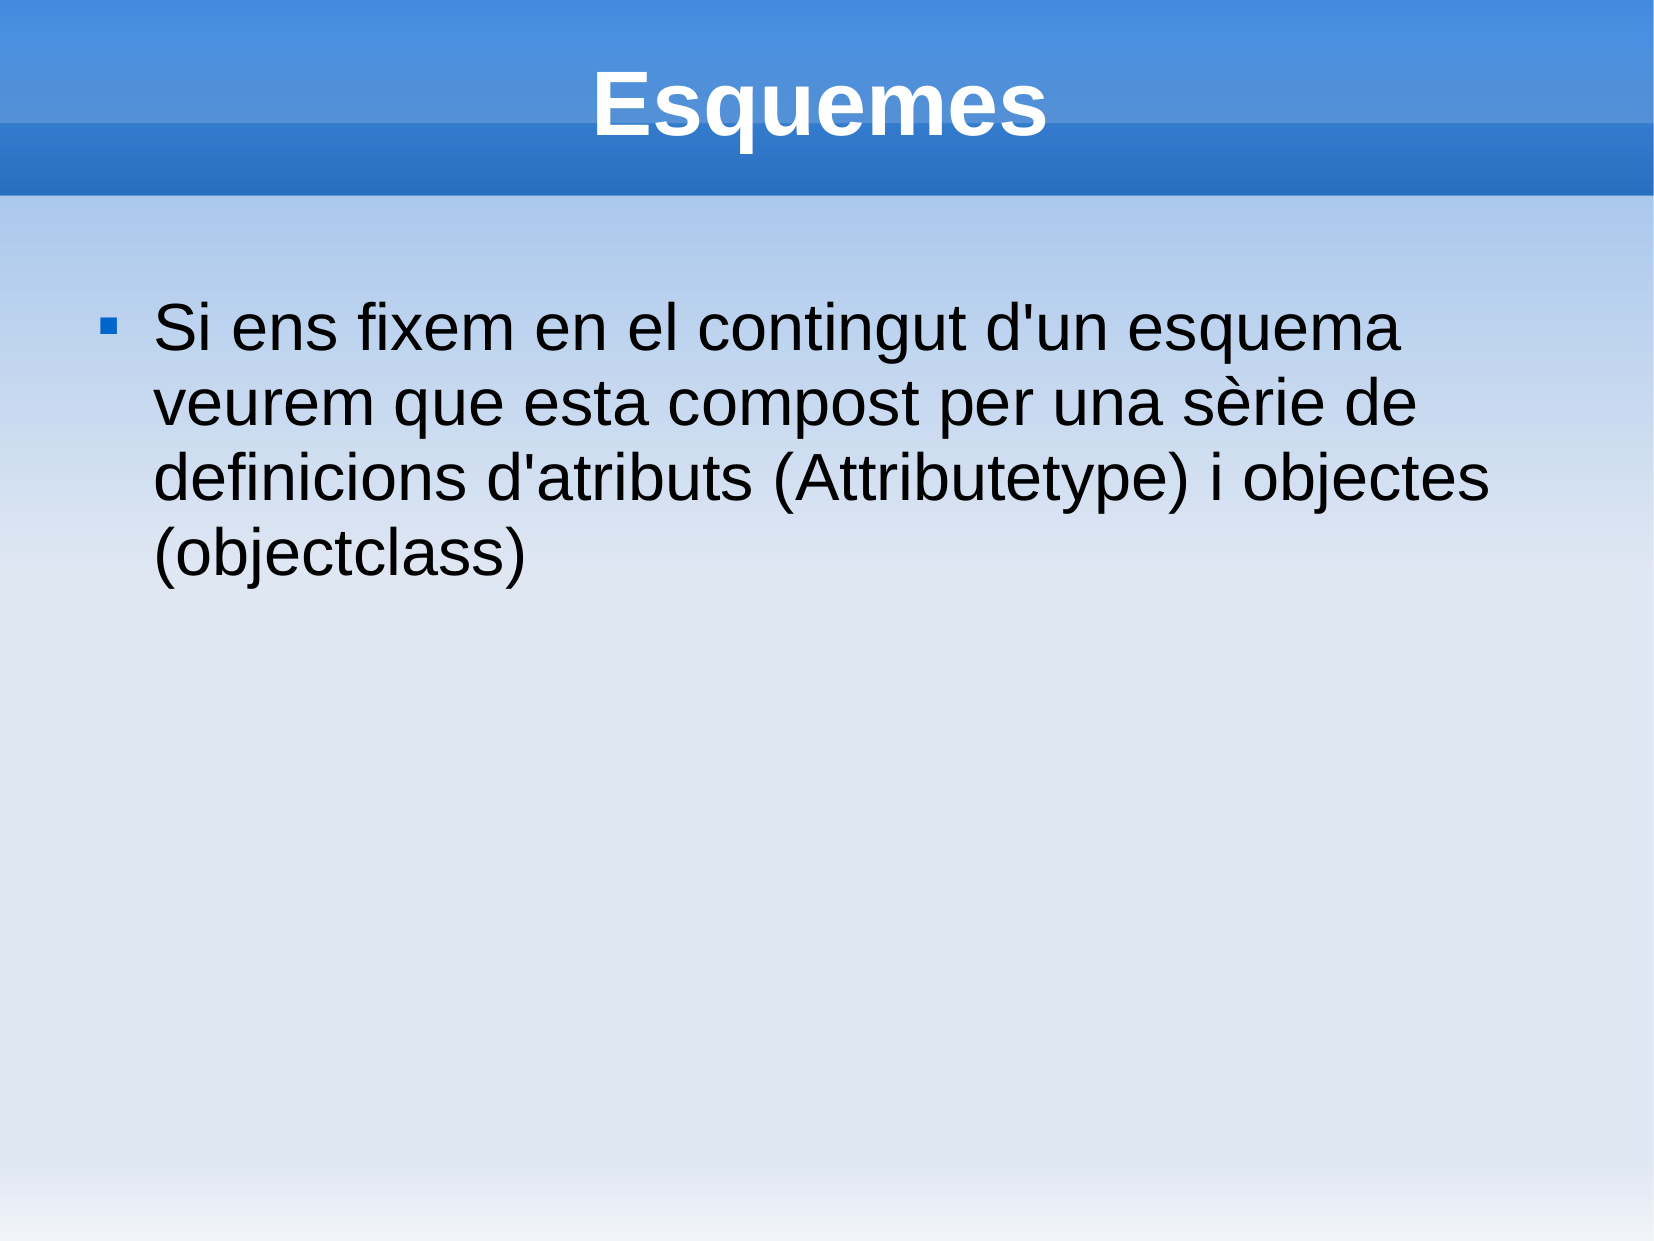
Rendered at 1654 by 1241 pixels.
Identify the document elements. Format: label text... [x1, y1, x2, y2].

title Esquemes [76, 0, 1565, 208]
picture [0, 0, 1654, 1241]
list Si ens fixem en el contingut d'un esquema veurem que esta compost per una sèrie de definicions d'atributs (Attributetype) i objectes (objectclass) [82, 290, 1571, 1109]
